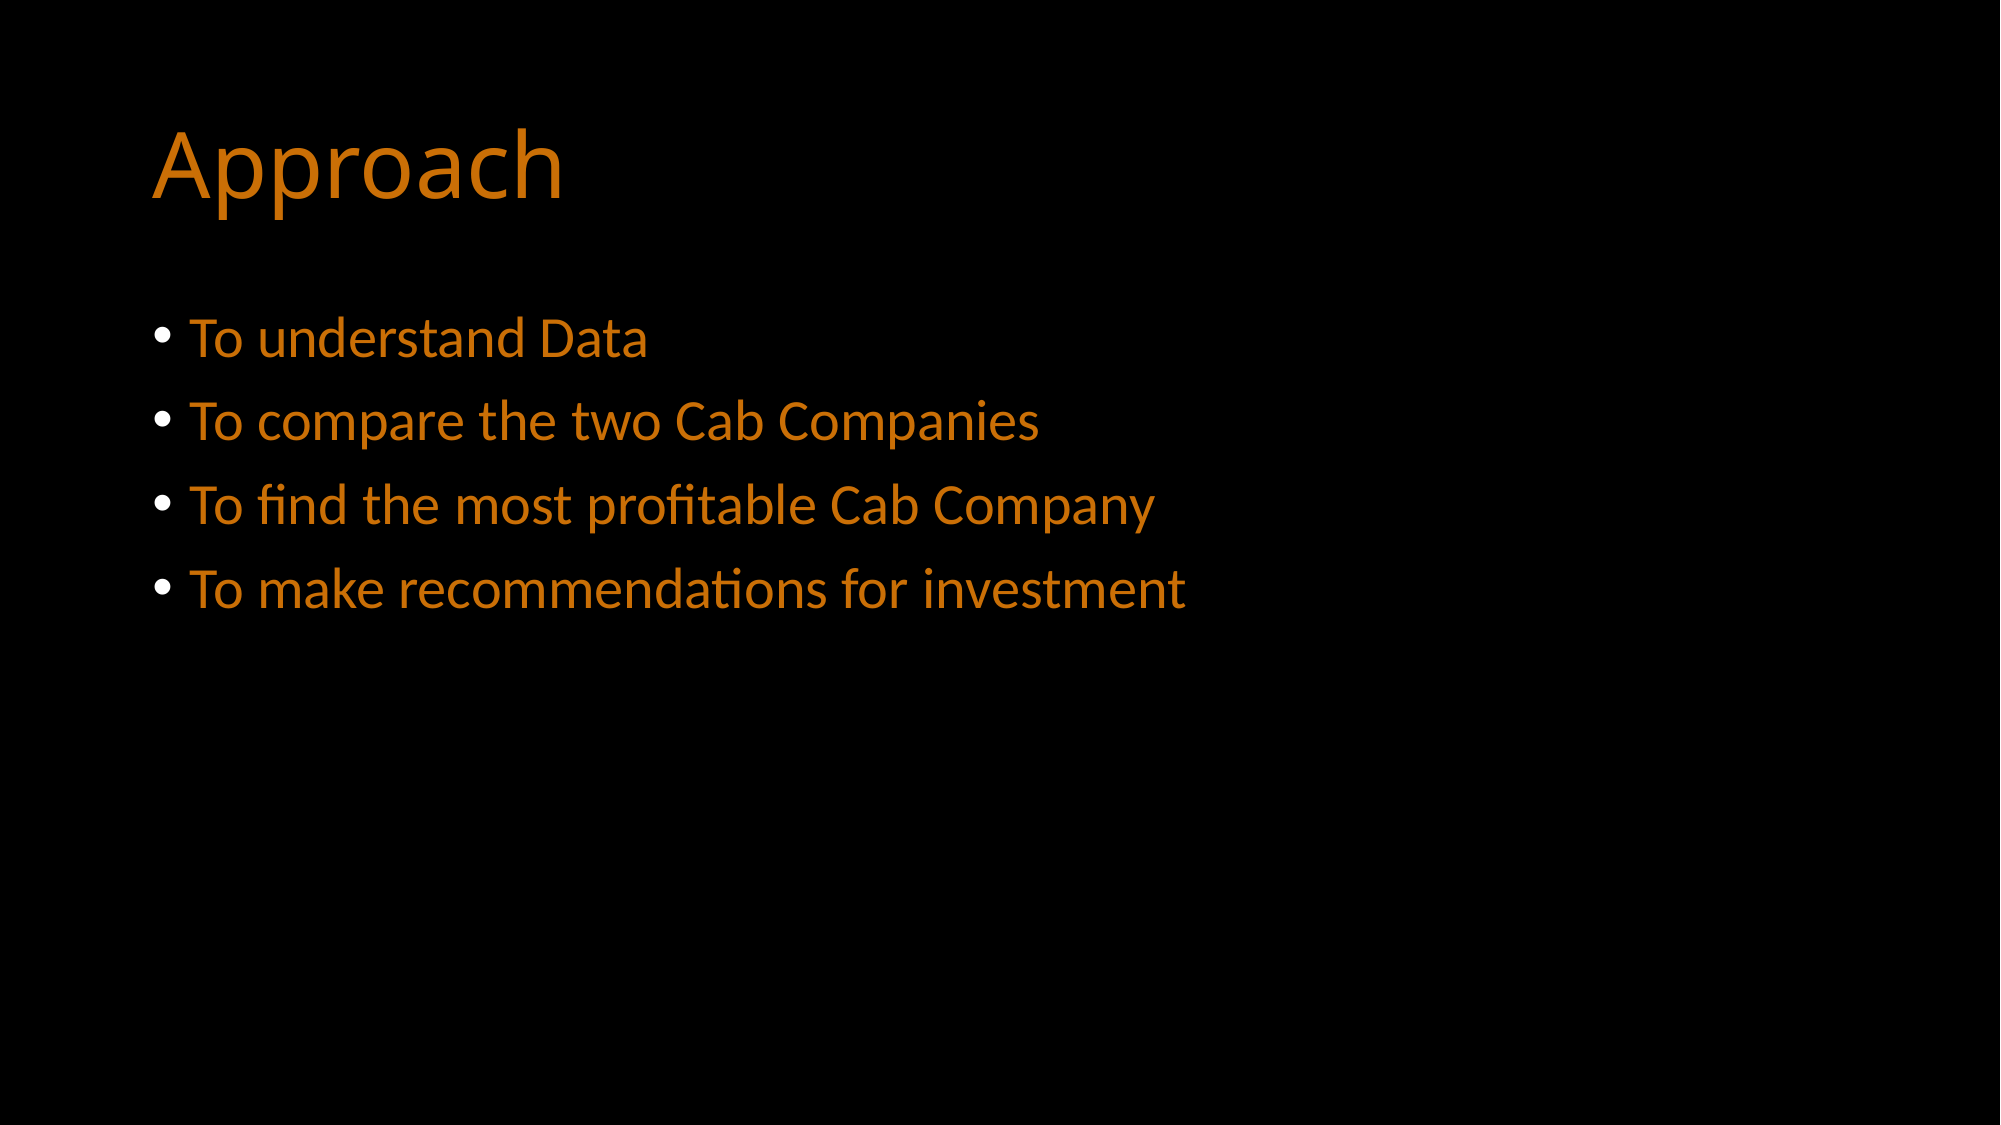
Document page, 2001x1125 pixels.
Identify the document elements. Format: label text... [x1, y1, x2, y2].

title Approach [137, 59, 1863, 278]
list To understand Data To compare the two Cab Companies To find the most profitable Cab Company To make recommendations for investment [137, 299, 1863, 1014]
